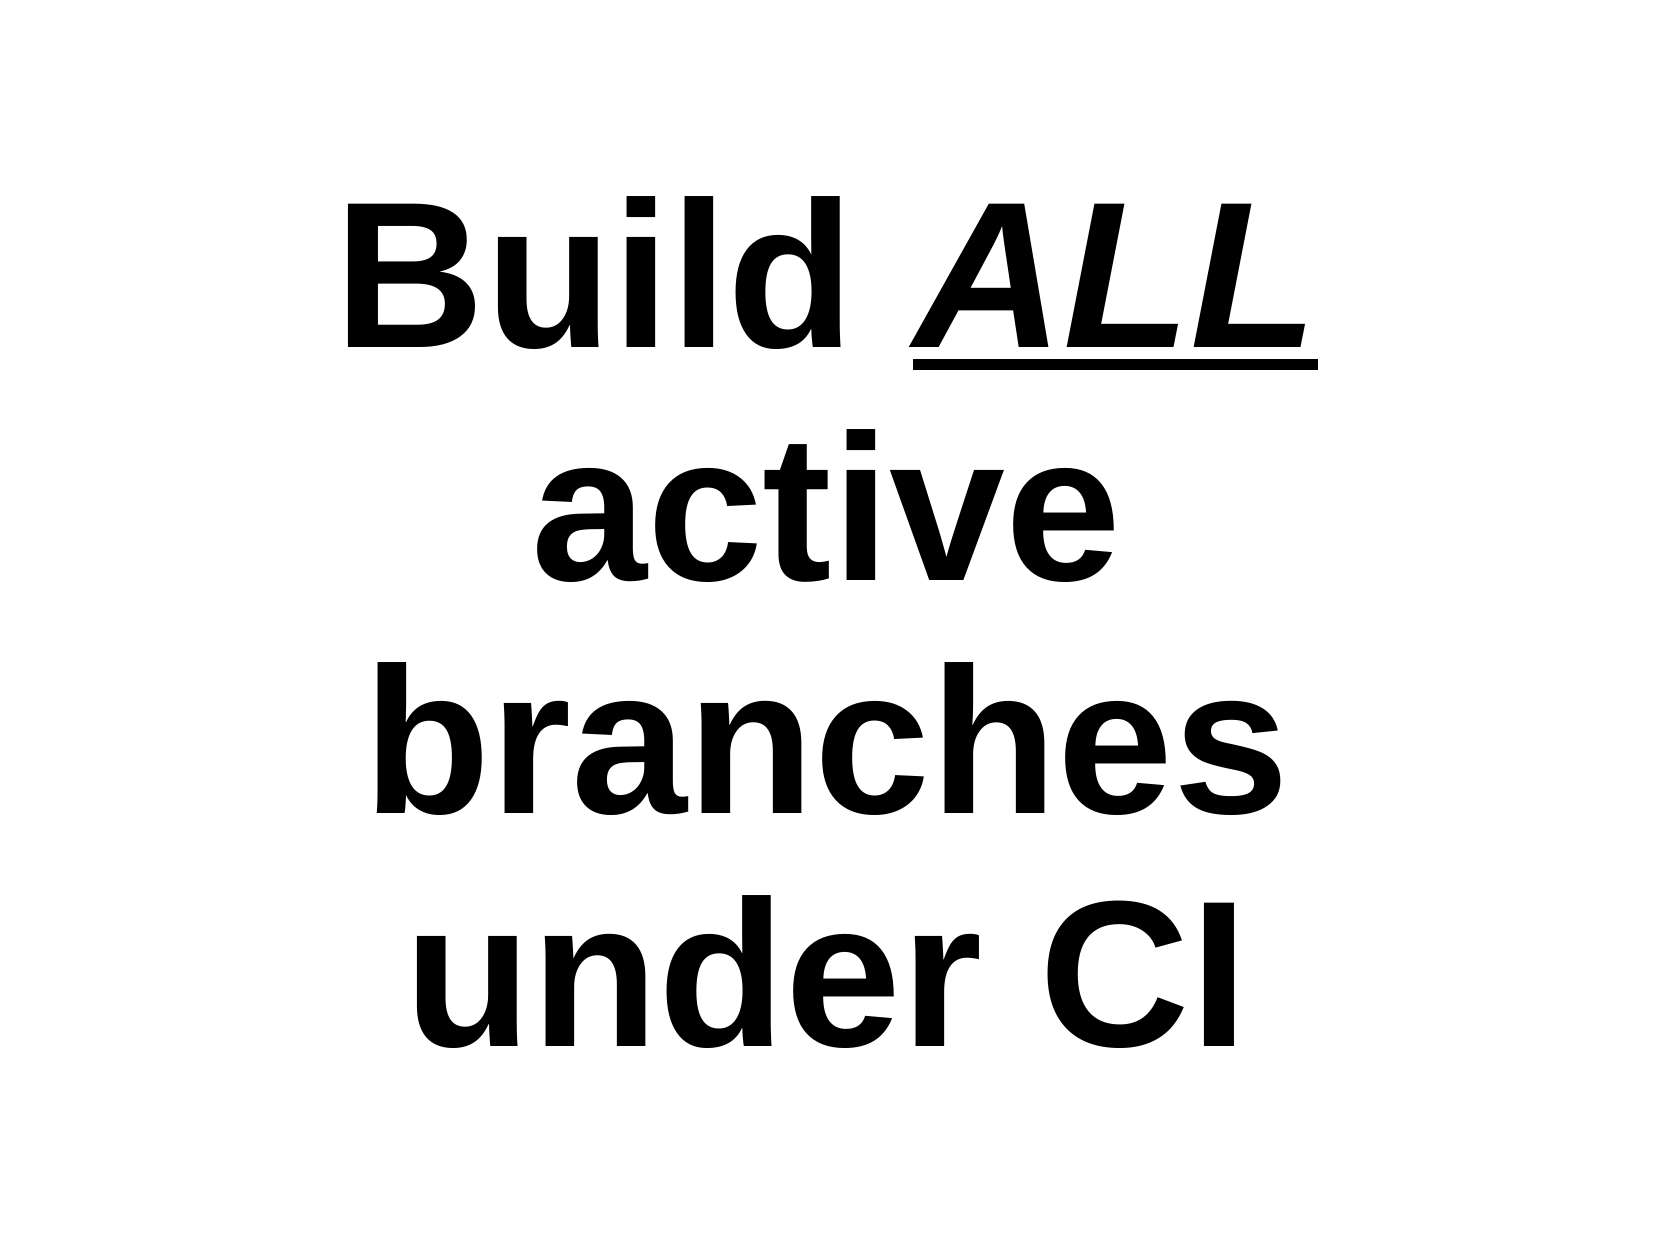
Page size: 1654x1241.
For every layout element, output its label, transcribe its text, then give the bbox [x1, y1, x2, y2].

title Build ALL active branches under CI [82, 49, 1571, 1201]
